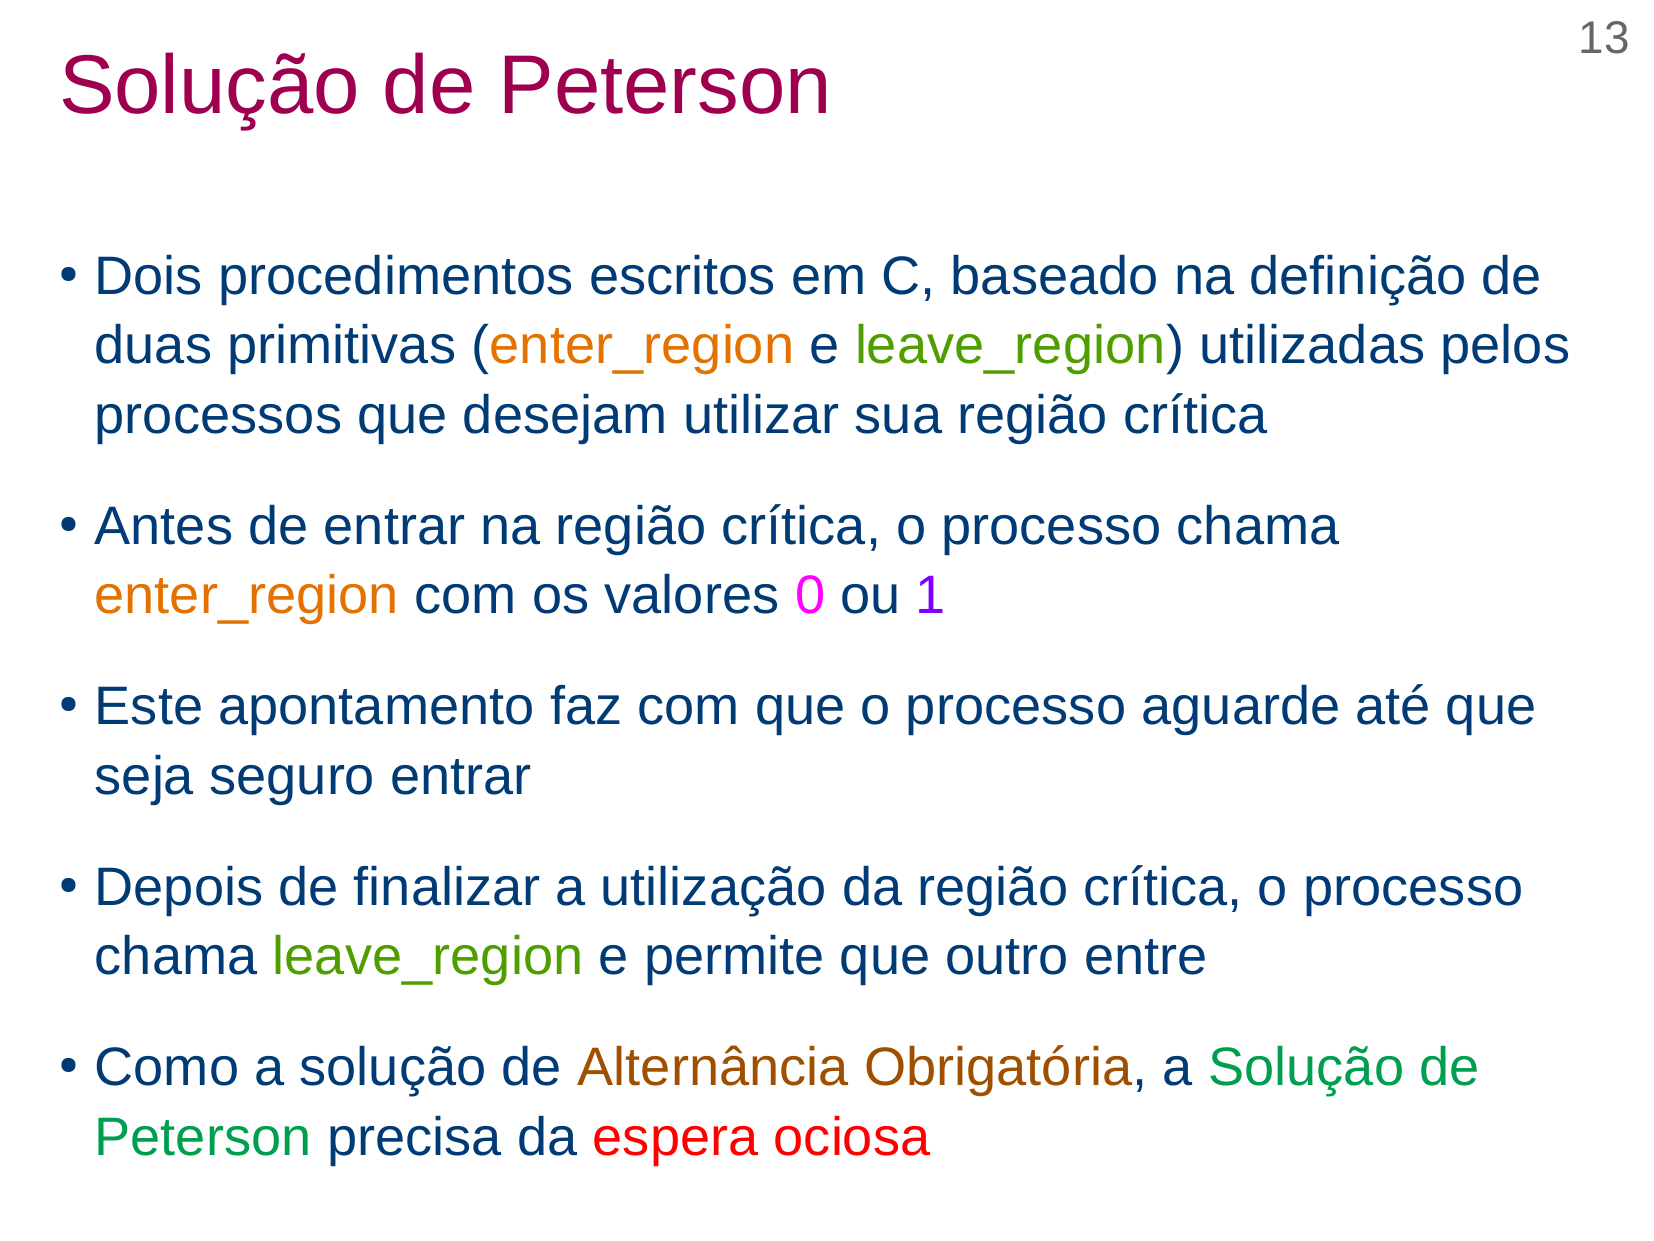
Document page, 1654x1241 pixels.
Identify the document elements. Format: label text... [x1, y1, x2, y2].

list Dois procedimentos escritos em C, baseado na definição de duas primitivas (enter_region e leave_region) utilizadas pelos processos que desejam utilizar sua região crítica Antes de entrar na região crítica, o processo chama enter_region com os valores 0 ou 1 Este apontamento faz com que o processo aguarde até que seja seguro entrar Depois de finalizar a utilização da região crítica, o processo chama leave_region e permite que outro entre Como a solução de Alternância Obrigatória, a Solução de Peterson precisa da espera ociosa [59, 236, 1595, 1211]
title Solução de Peterson [59, 29, 1595, 148]
